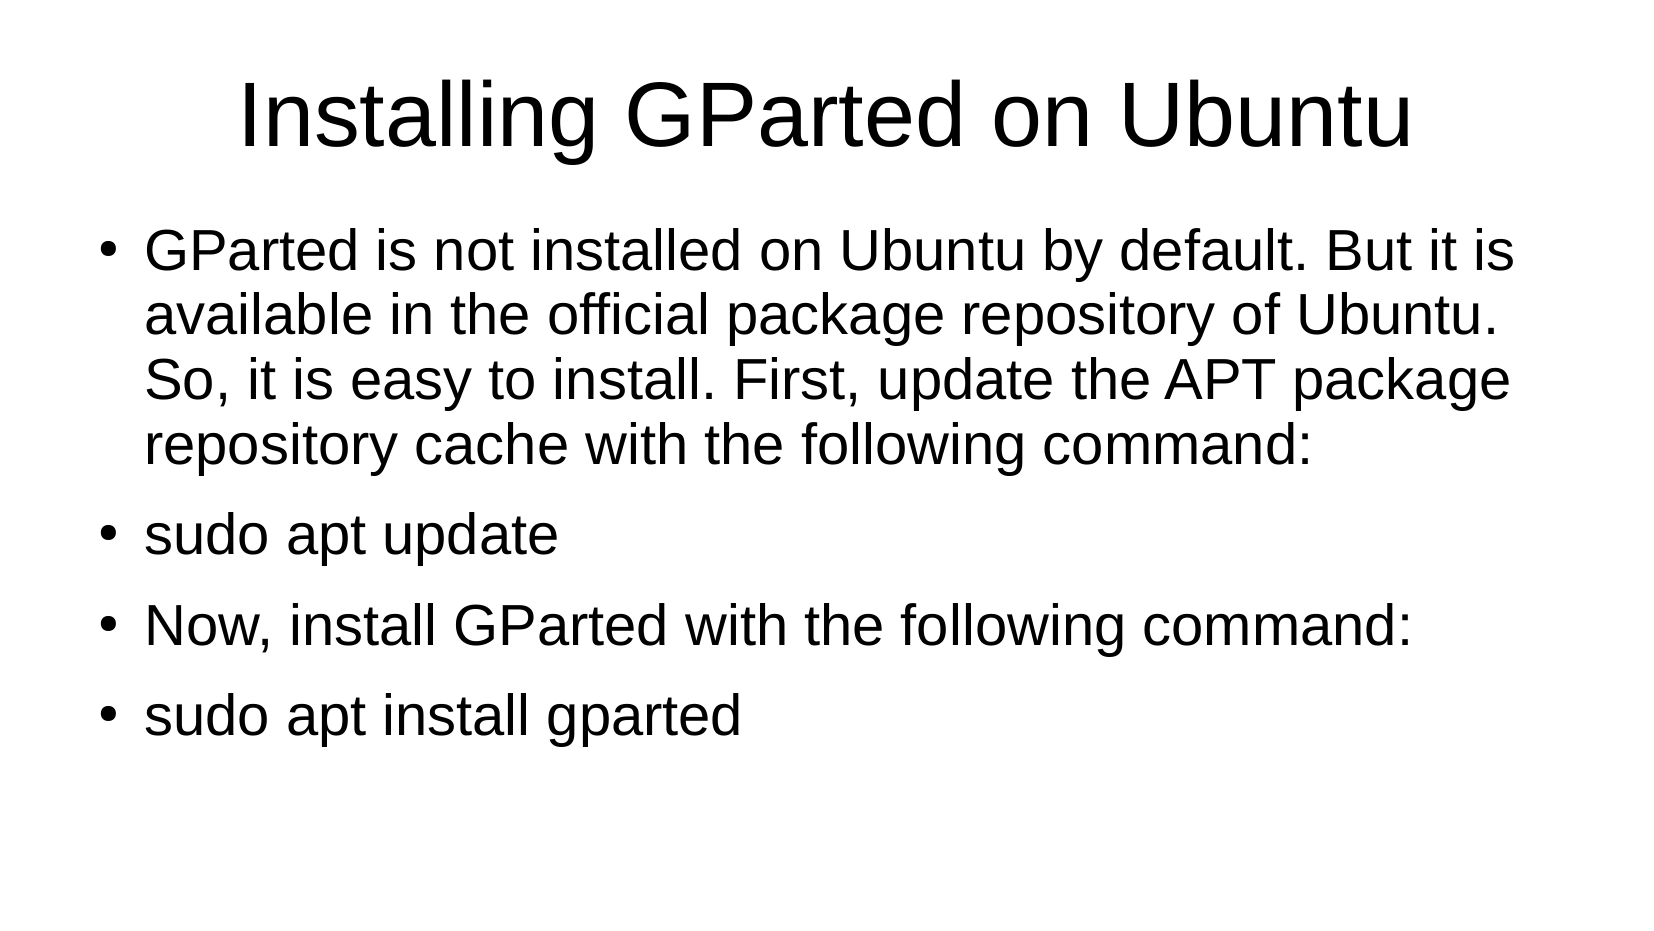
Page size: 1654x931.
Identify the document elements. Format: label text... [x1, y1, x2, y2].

title Installing GParted on Ubuntu [82, 37, 1571, 193]
list GParted is not installed on Ubuntu by default. But it is available in the official package repository of Ubuntu. So, it is easy to install. First, update the APT package repository cache with the following command: sudo apt update Now, install GParted with the following command: sudo apt install gparted [82, 217, 1571, 758]
